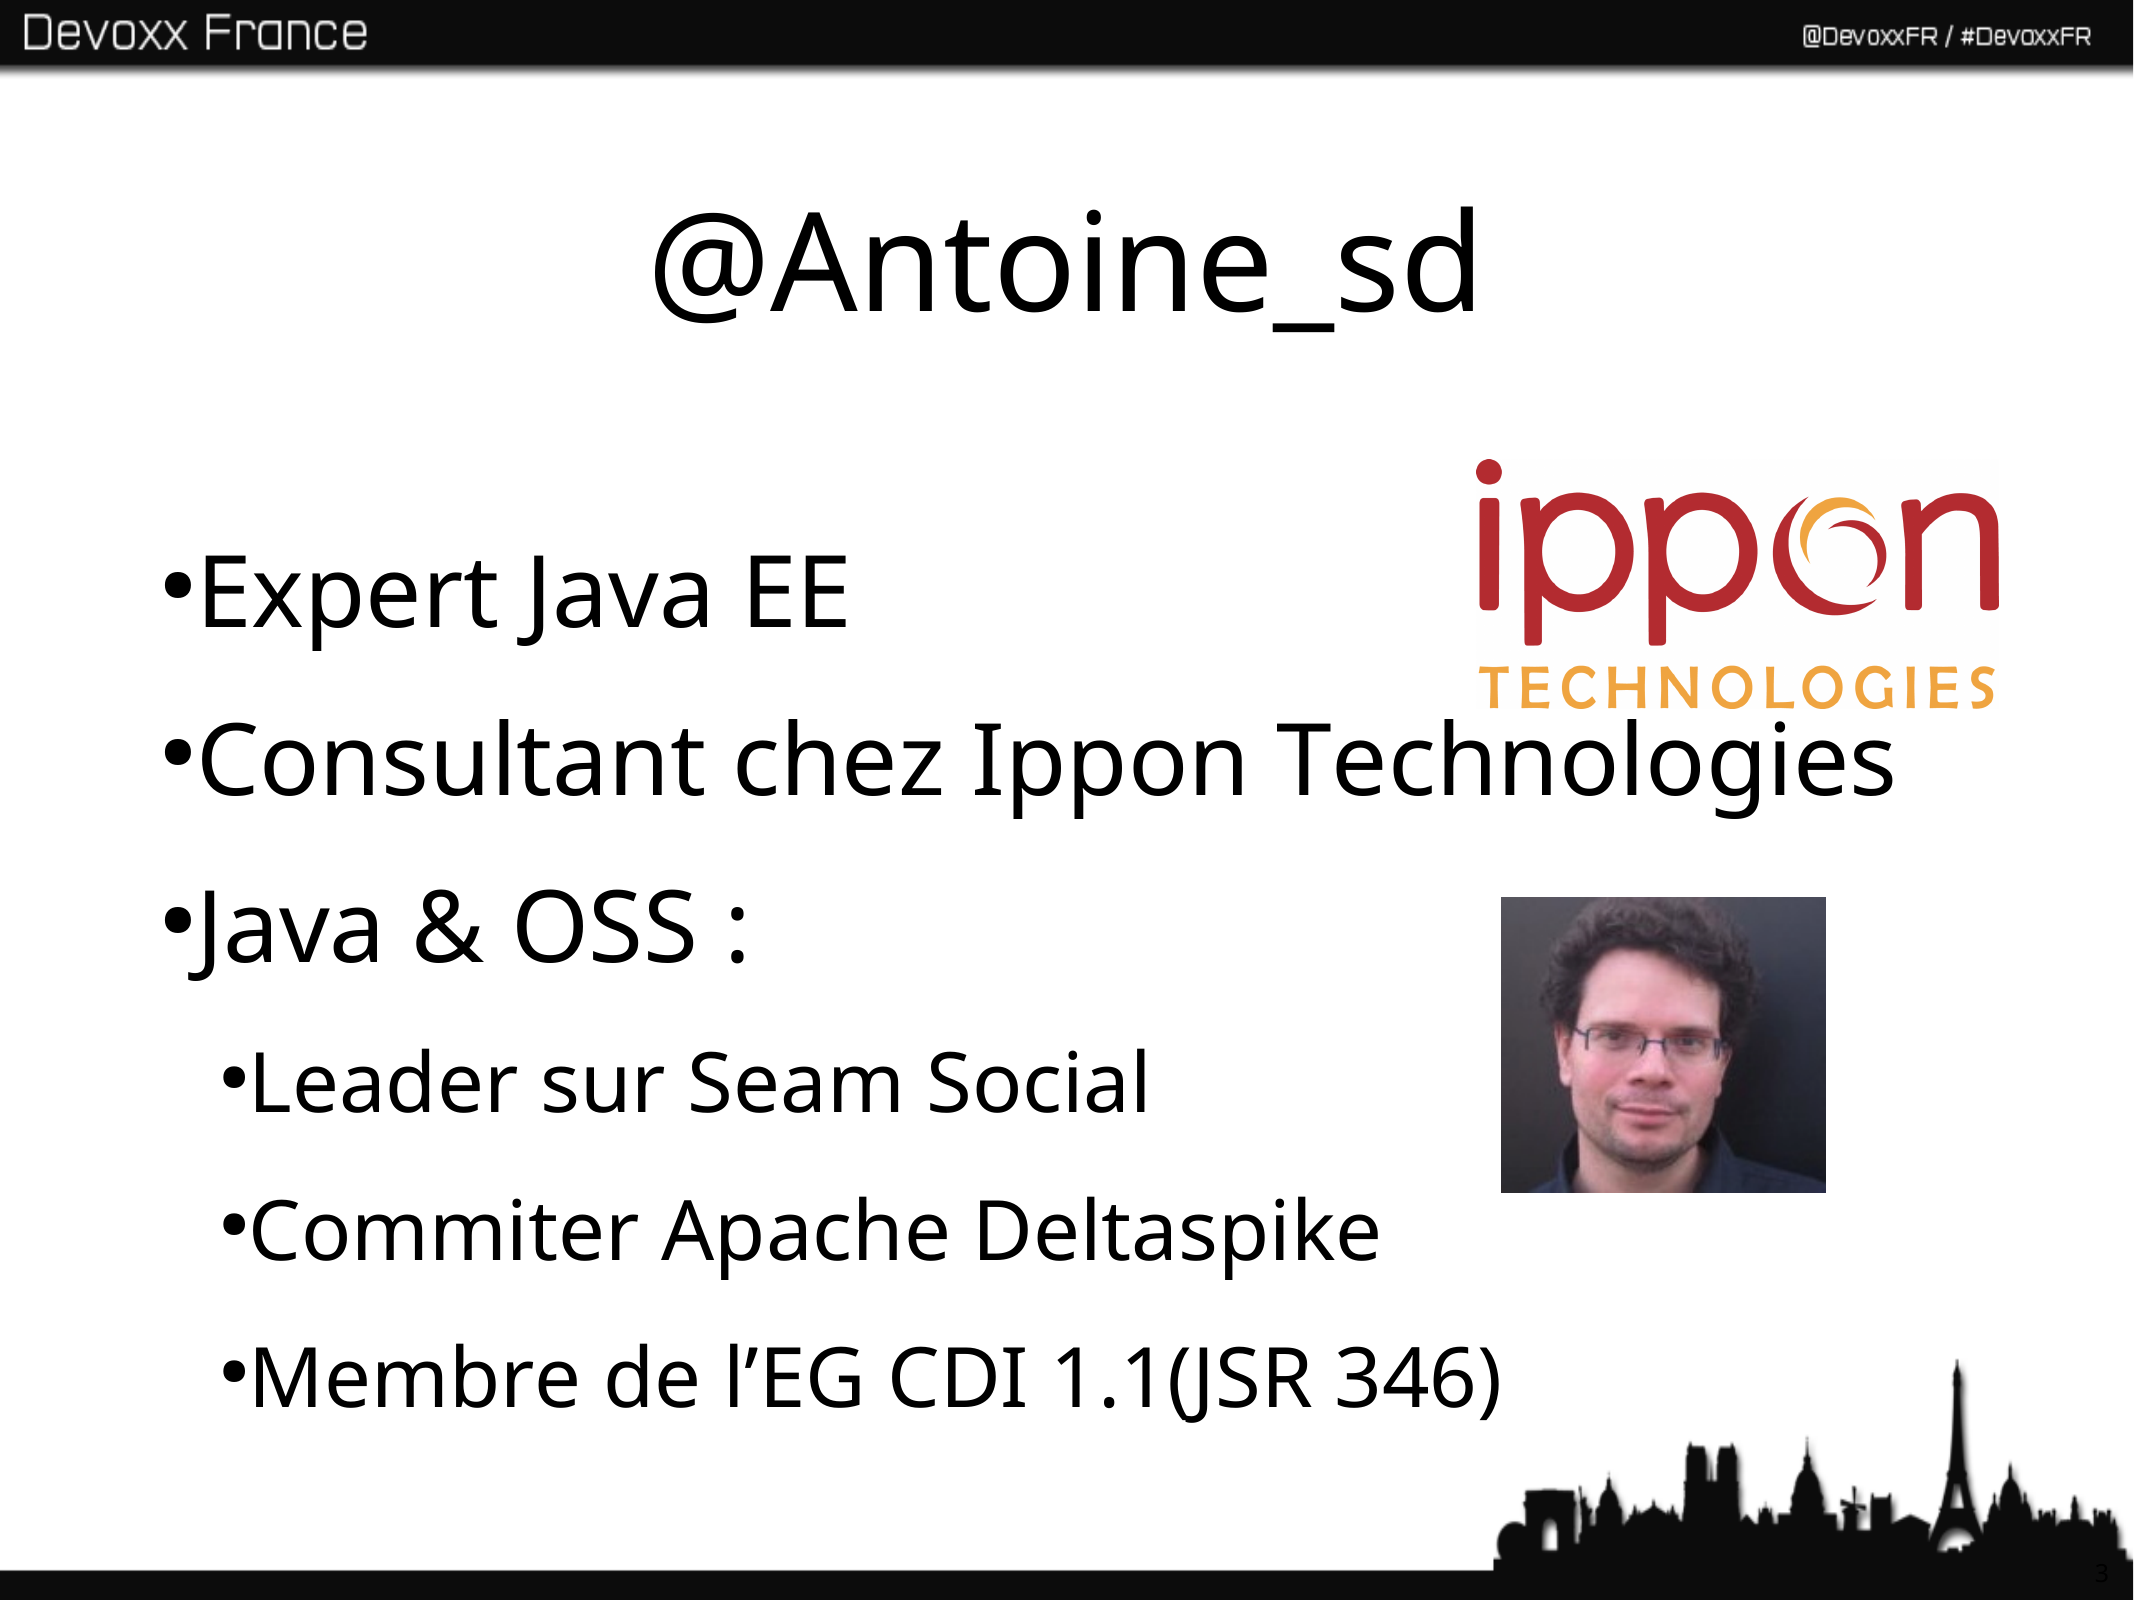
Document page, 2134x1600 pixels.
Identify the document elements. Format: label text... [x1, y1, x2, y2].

picture [0, 0, 2134, 1600]
title @Antoine_sd [151, 165, 1982, 438]
list Expert Java EE Consultant chez Ippon Technologies Java & OSS : Leader sur Seam Social Commiter Apache Deltaspike Membre de l’EG CDI 1.1(JSR 346) [151, 519, 1982, 1448]
